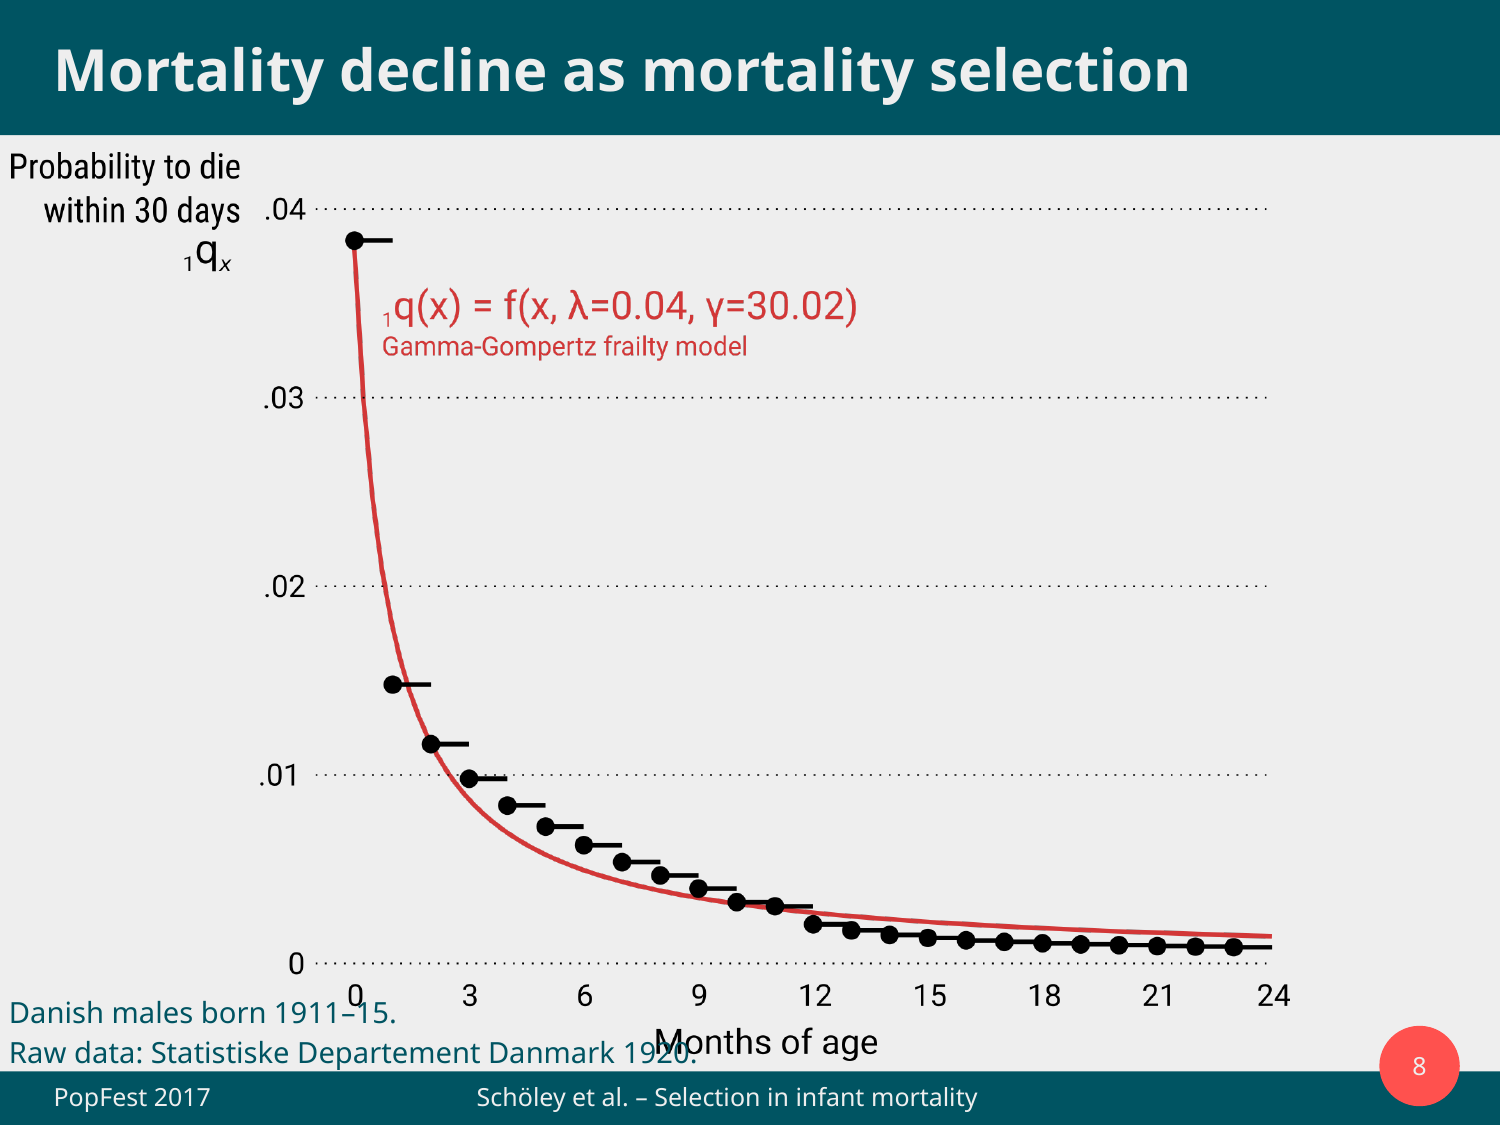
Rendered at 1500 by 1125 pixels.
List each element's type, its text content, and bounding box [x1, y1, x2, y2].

text_box Danish males born 1911–15. Raw data: Statistiske Departement Danmark 1920. [0, 984, 760, 1077]
title Mortality decline as mortality selection [53, 0, 1447, 141]
picture [11, 152, 1291, 1061]
